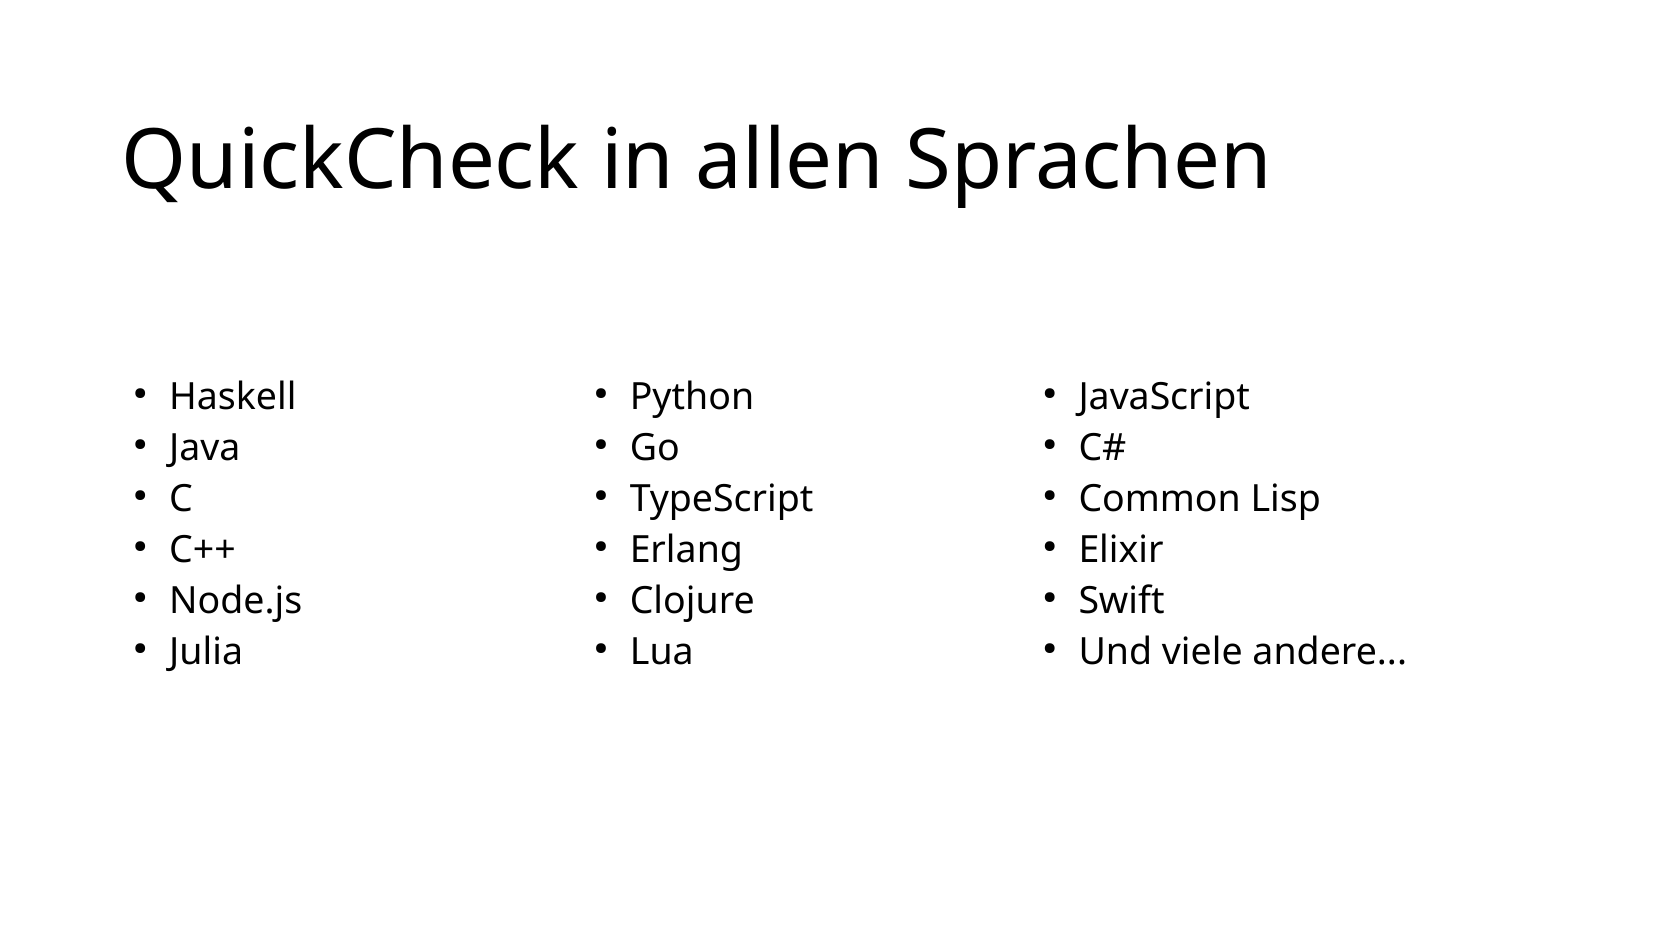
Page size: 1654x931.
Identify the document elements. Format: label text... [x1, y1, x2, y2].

text_box Haskell Java C C++ Node.js Julia [118, 310, 567, 721]
text_box Python Go TypeScript Erlang Clojure Lua [579, 310, 1028, 721]
text_box JavaScript C# Common Lisp Elixir Swift Und viele andere... [1028, 310, 1477, 721]
text_box QuickCheck in allen Sprachen [107, 92, 1536, 380]
